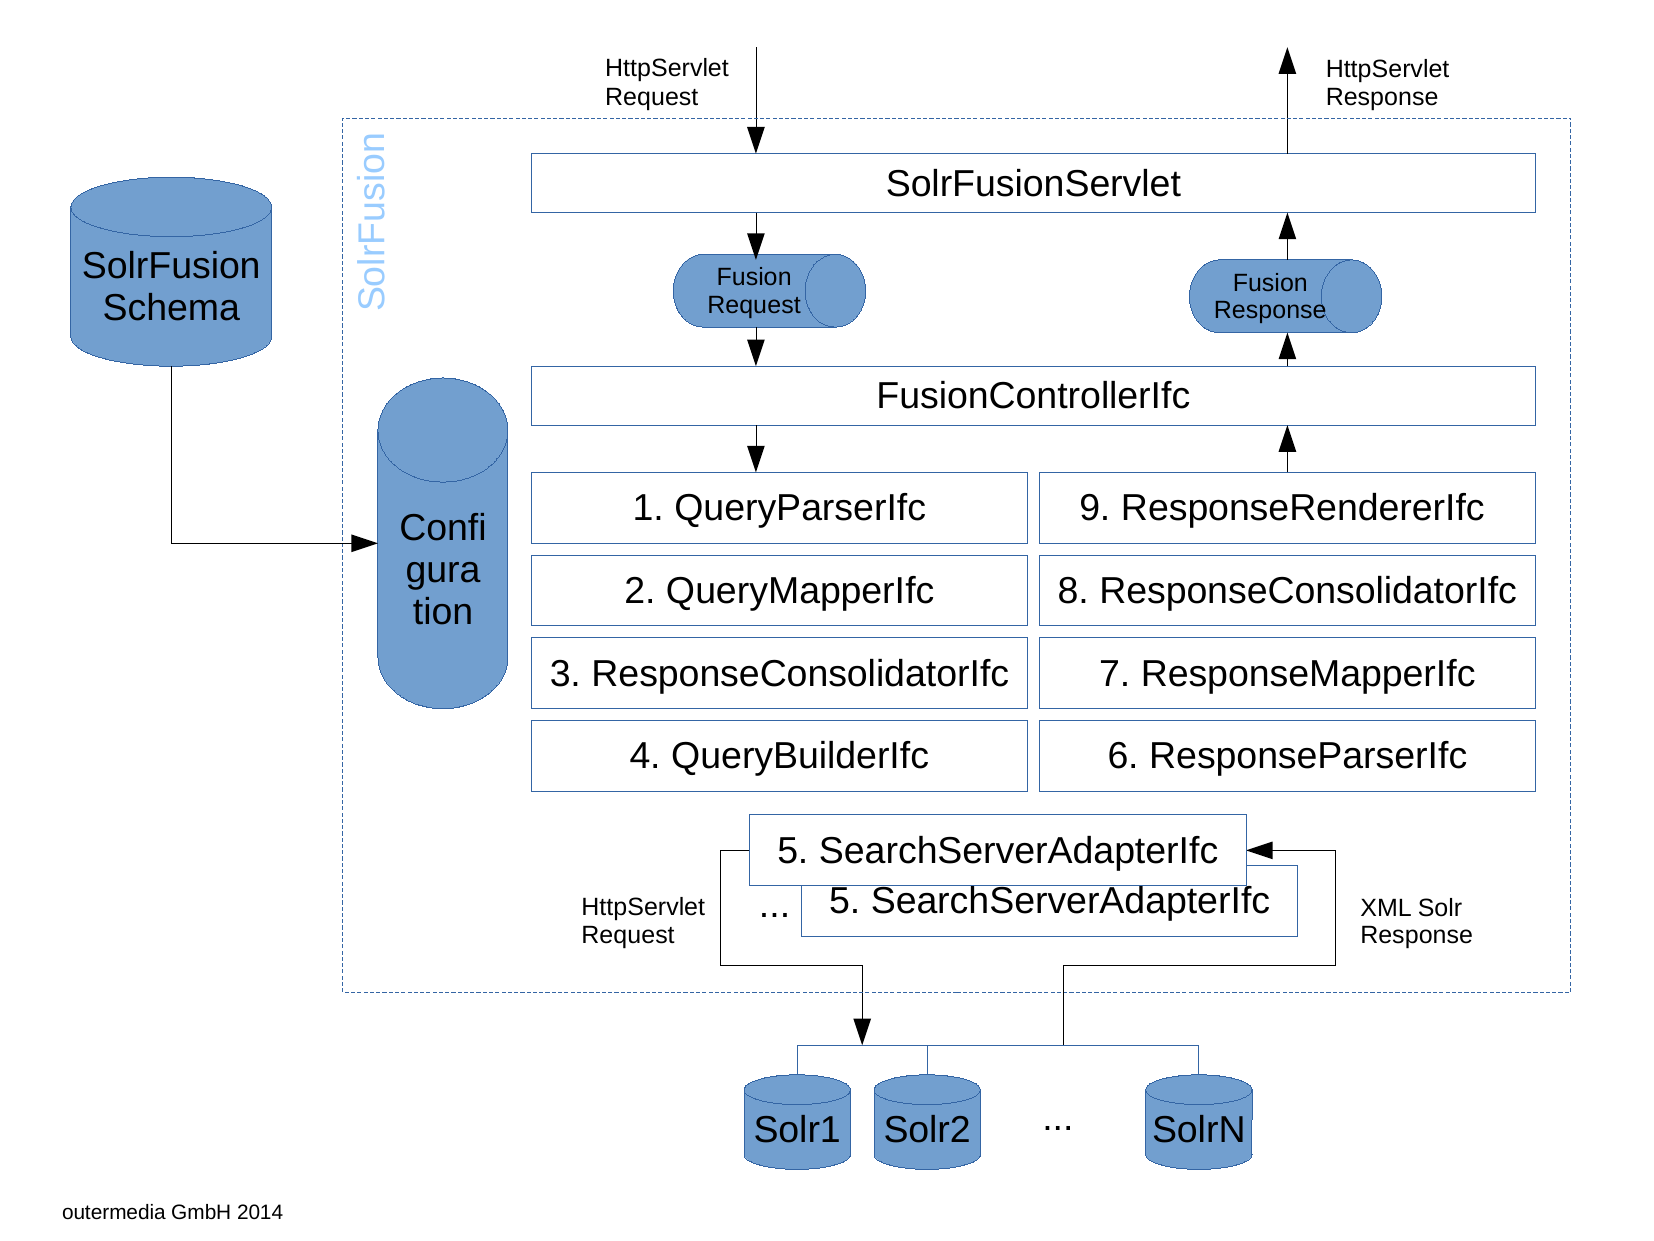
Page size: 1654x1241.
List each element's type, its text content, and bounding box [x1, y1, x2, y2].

text_box 6. ResponseParserIfc [1039, 720, 1536, 792]
text_box SolrFusionServlet [531, 153, 1536, 213]
text_box HttpServlet Request [590, 46, 745, 119]
text_box 4. QueryBuilderIfc [531, 720, 1028, 792]
text_box Solr2 [874, 1074, 981, 1170]
text_box FusionControllerIfc [531, 366, 1536, 426]
text_box 7. ResponseMapperIfc [1039, 637, 1536, 709]
text_box 5. SearchServerAdapterIfc [749, 814, 1247, 886]
text_box Confi gura tion [377, 377, 508, 709]
text_box XML Solr Response [1345, 885, 1489, 958]
text_box outermedia GmbH 2014 [47, 1192, 298, 1232]
text_box HttpServlet Response [1311, 47, 1465, 119]
text_box 3. ResponseConsolidatorIfc [531, 637, 1028, 709]
text_box 9. ResponseRendererIfc [1039, 472, 1536, 544]
text_box SolrFusion [342, 118, 400, 327]
text_box 1. QueryParserIfc [531, 472, 1028, 544]
text_box HttpServlet Request [566, 885, 720, 957]
text_box SolrFusion Schema [70, 177, 272, 367]
text_box SolrN [1145, 1074, 1253, 1170]
text_box ... [1027, 1088, 1089, 1146]
text_box ... [744, 876, 806, 934]
text_box 8. ResponseConsolidatorIfc [1039, 555, 1536, 626]
text_box Fusion Request [673, 254, 866, 328]
text_box Solr1 [744, 1074, 851, 1170]
text_box Fusion Response [1189, 259, 1382, 333]
text_box 2. QueryMapperIfc [531, 555, 1028, 626]
text_box 5. SearchServerAdapterIfc [801, 865, 1298, 937]
